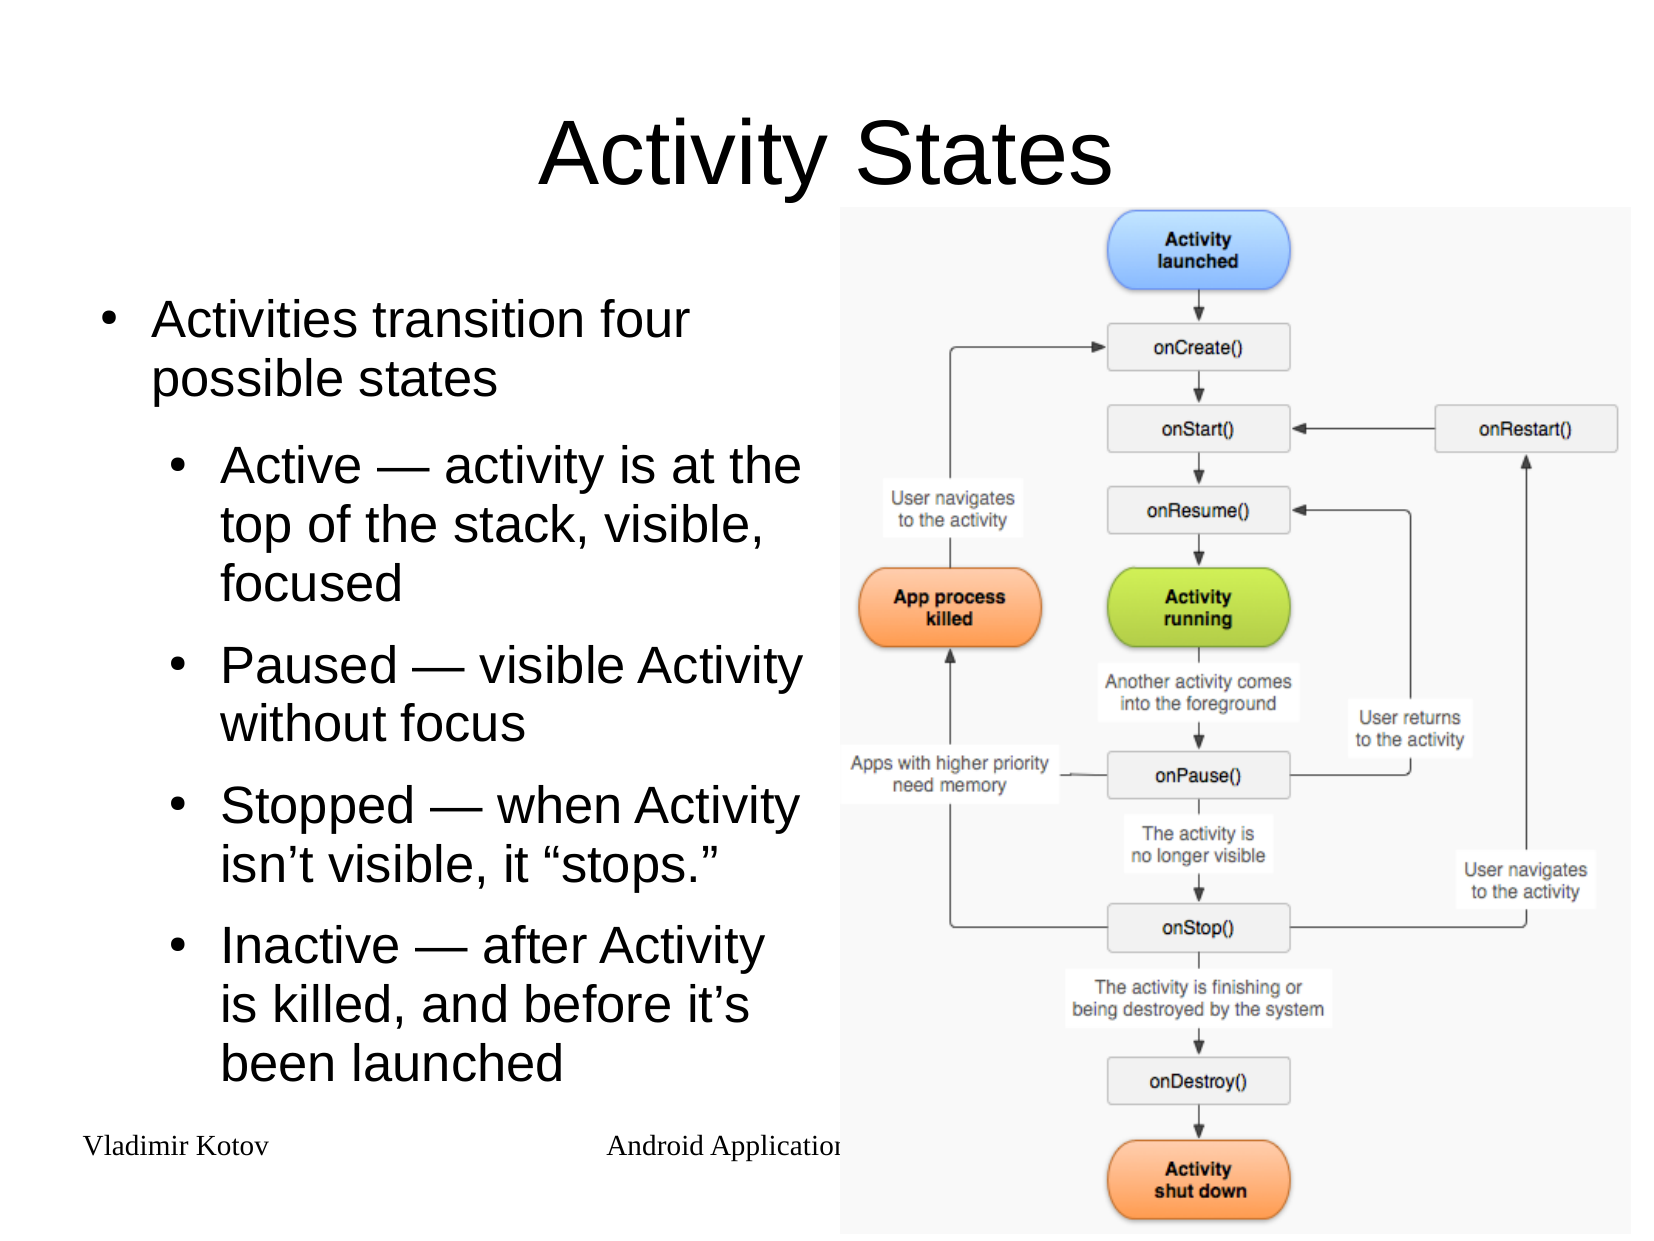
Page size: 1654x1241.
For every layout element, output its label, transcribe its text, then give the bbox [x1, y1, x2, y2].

title Activity States [82, 49, 1571, 257]
picture [840, 207, 1631, 1234]
list Activities transition four possible states Active — activity is at the top of the stack, visible, focused Paused — visible Activity without focus Stopped — when Activity isn’t visible, it “stops.” Inactive — after Activity is killed, and before it’s been launched [82, 290, 809, 1109]
